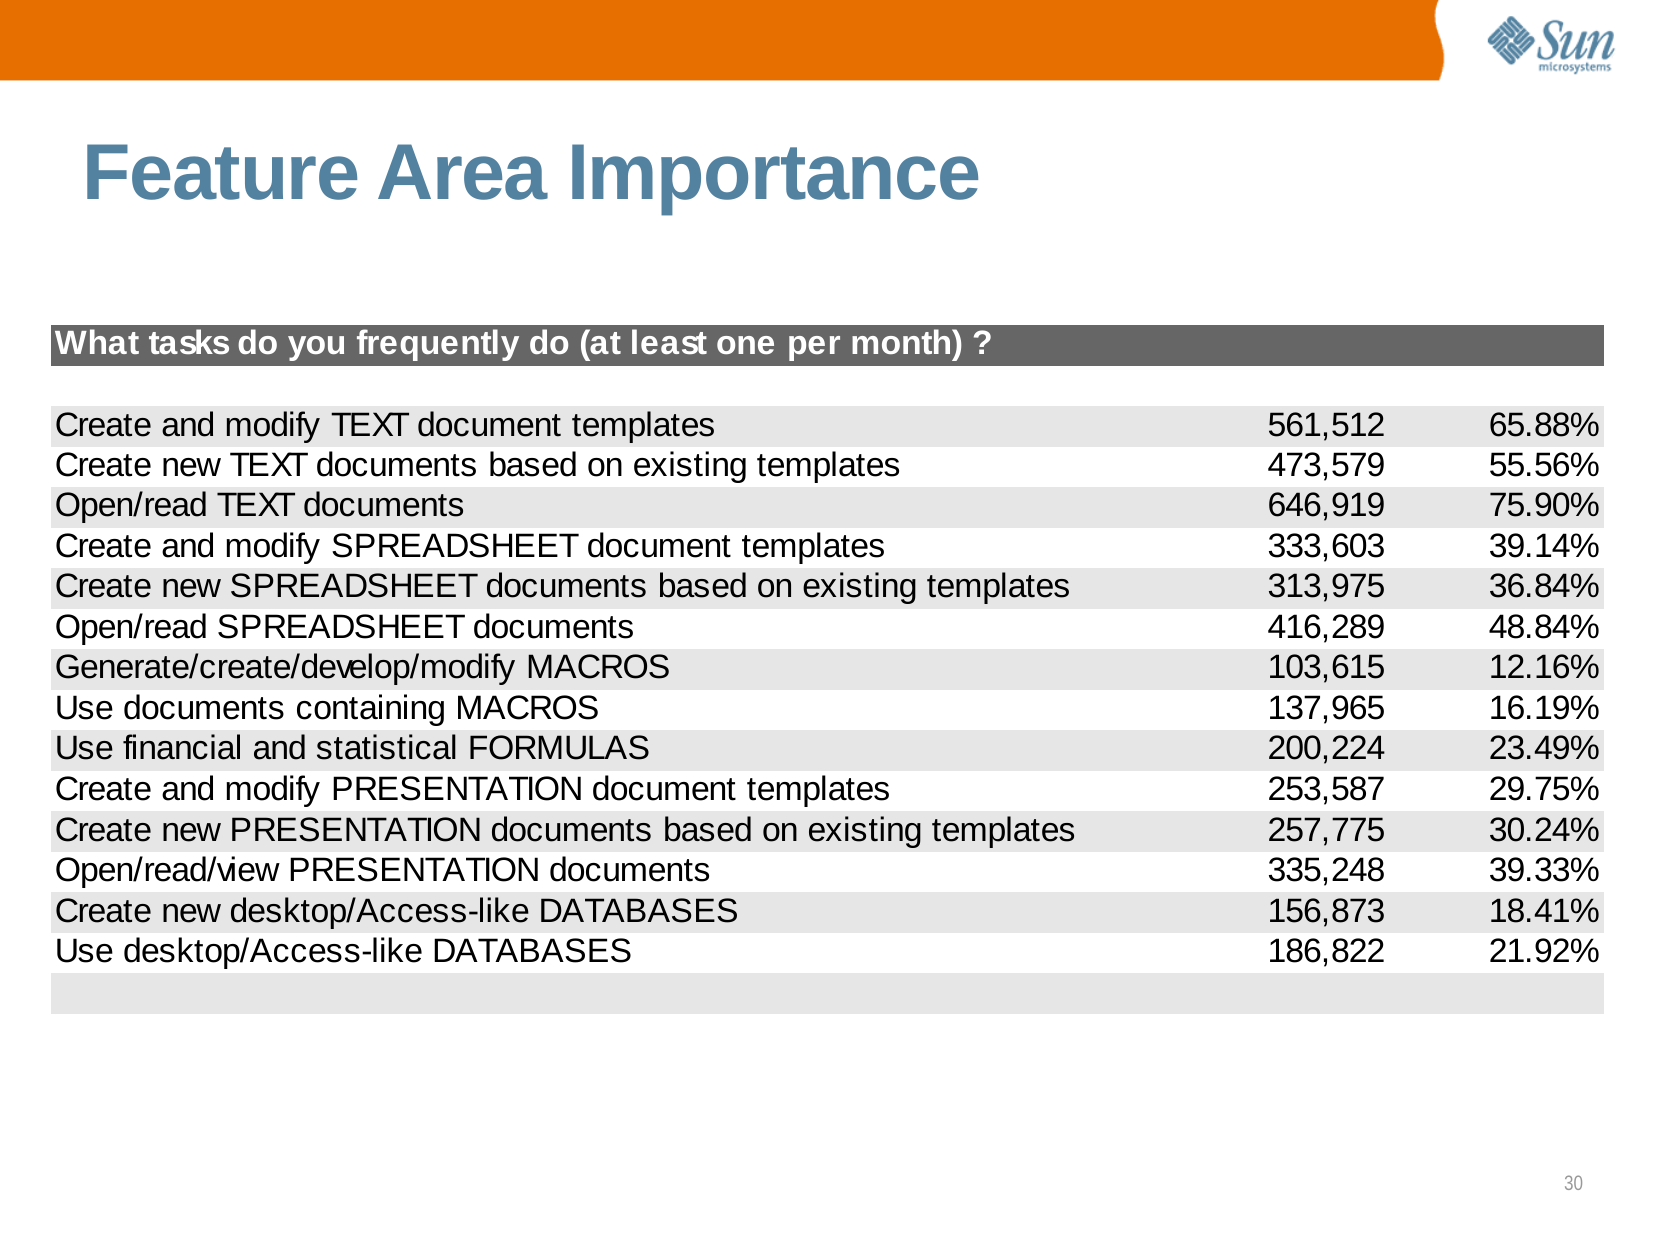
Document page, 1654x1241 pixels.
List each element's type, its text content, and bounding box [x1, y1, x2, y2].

picture [0, 0, 1654, 83]
title Feature Area Importance [82, 135, 1585, 251]
chart [51, 325, 1607, 1018]
